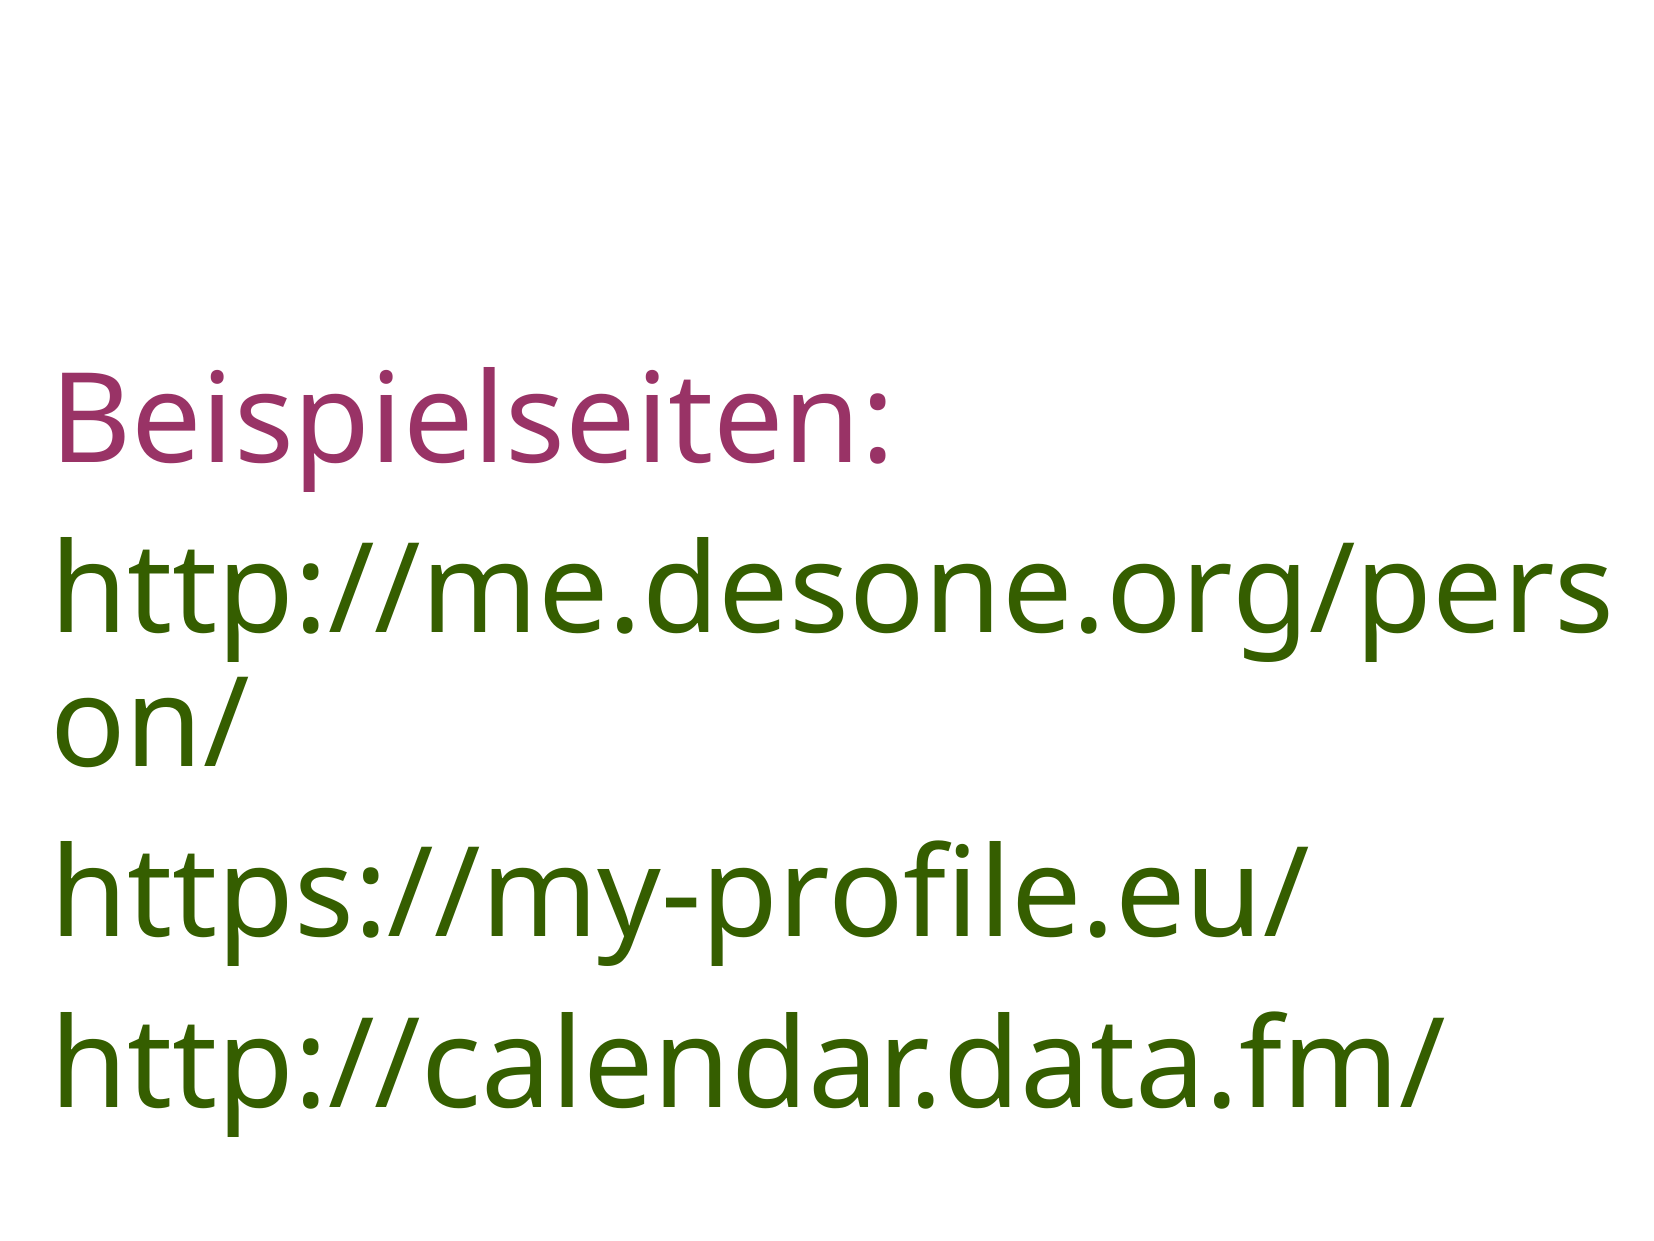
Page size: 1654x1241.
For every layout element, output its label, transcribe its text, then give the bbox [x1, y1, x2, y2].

text_box Beispielseiten: http://me.desone.org/person/ https://my-profile.eu/ http://calendar.data.fm/ [35, 320, 1654, 1098]
